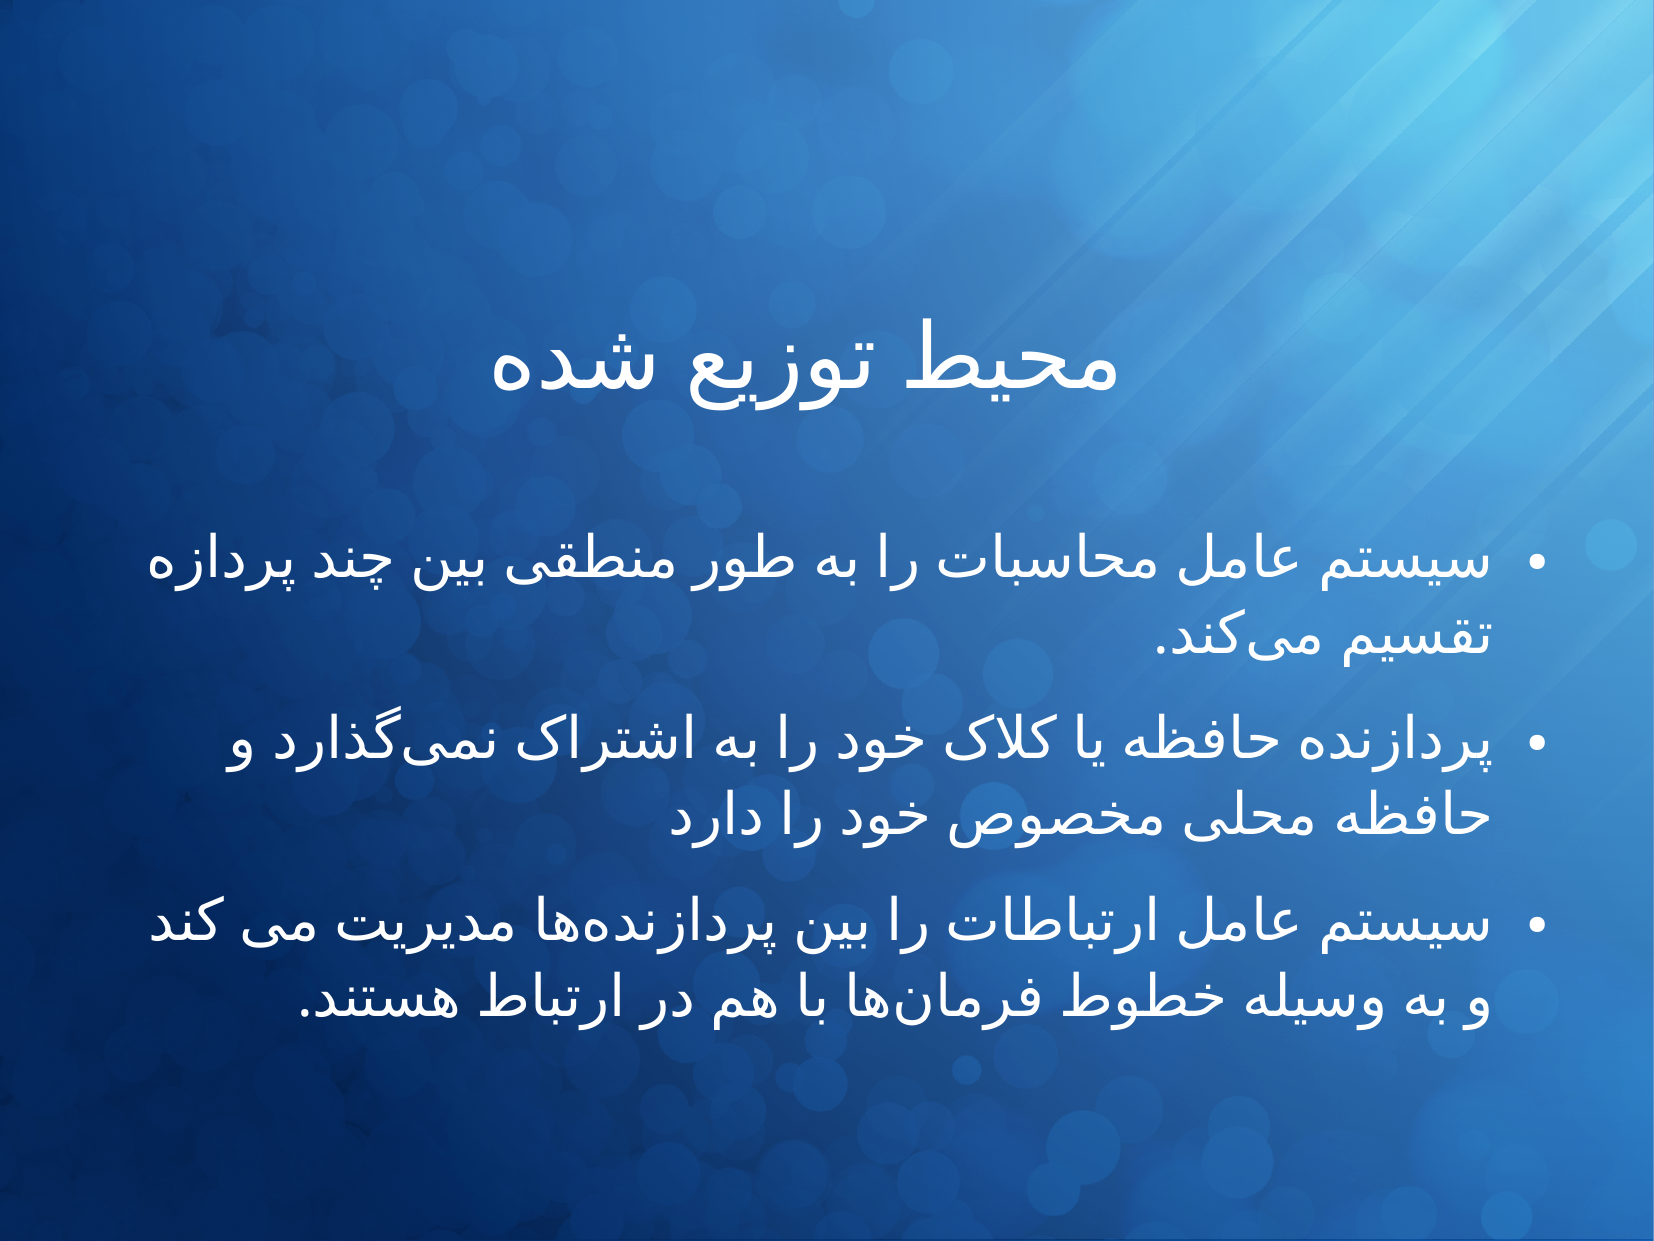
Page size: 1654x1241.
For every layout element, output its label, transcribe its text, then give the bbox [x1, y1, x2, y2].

list سیستم عامل محاسبات را به طور منطقی بین چند پردازه تقسیم می‌کند. پردازنده حافظه یا کلاک خود را به اشتراک نمی‌گذارد و حافظه محلی مخصوص خود را دارد سیستم عامل ارتباطات را بین پردازنده‌ها مدیریت می کند و به وسیله خطوط فرمان‌ها با هم در ارتباط هستند. [112, 525, 1566, 1139]
title محیط توزیع شده [112, 282, 1501, 451]
picture [0, 0, 1654, 1241]
